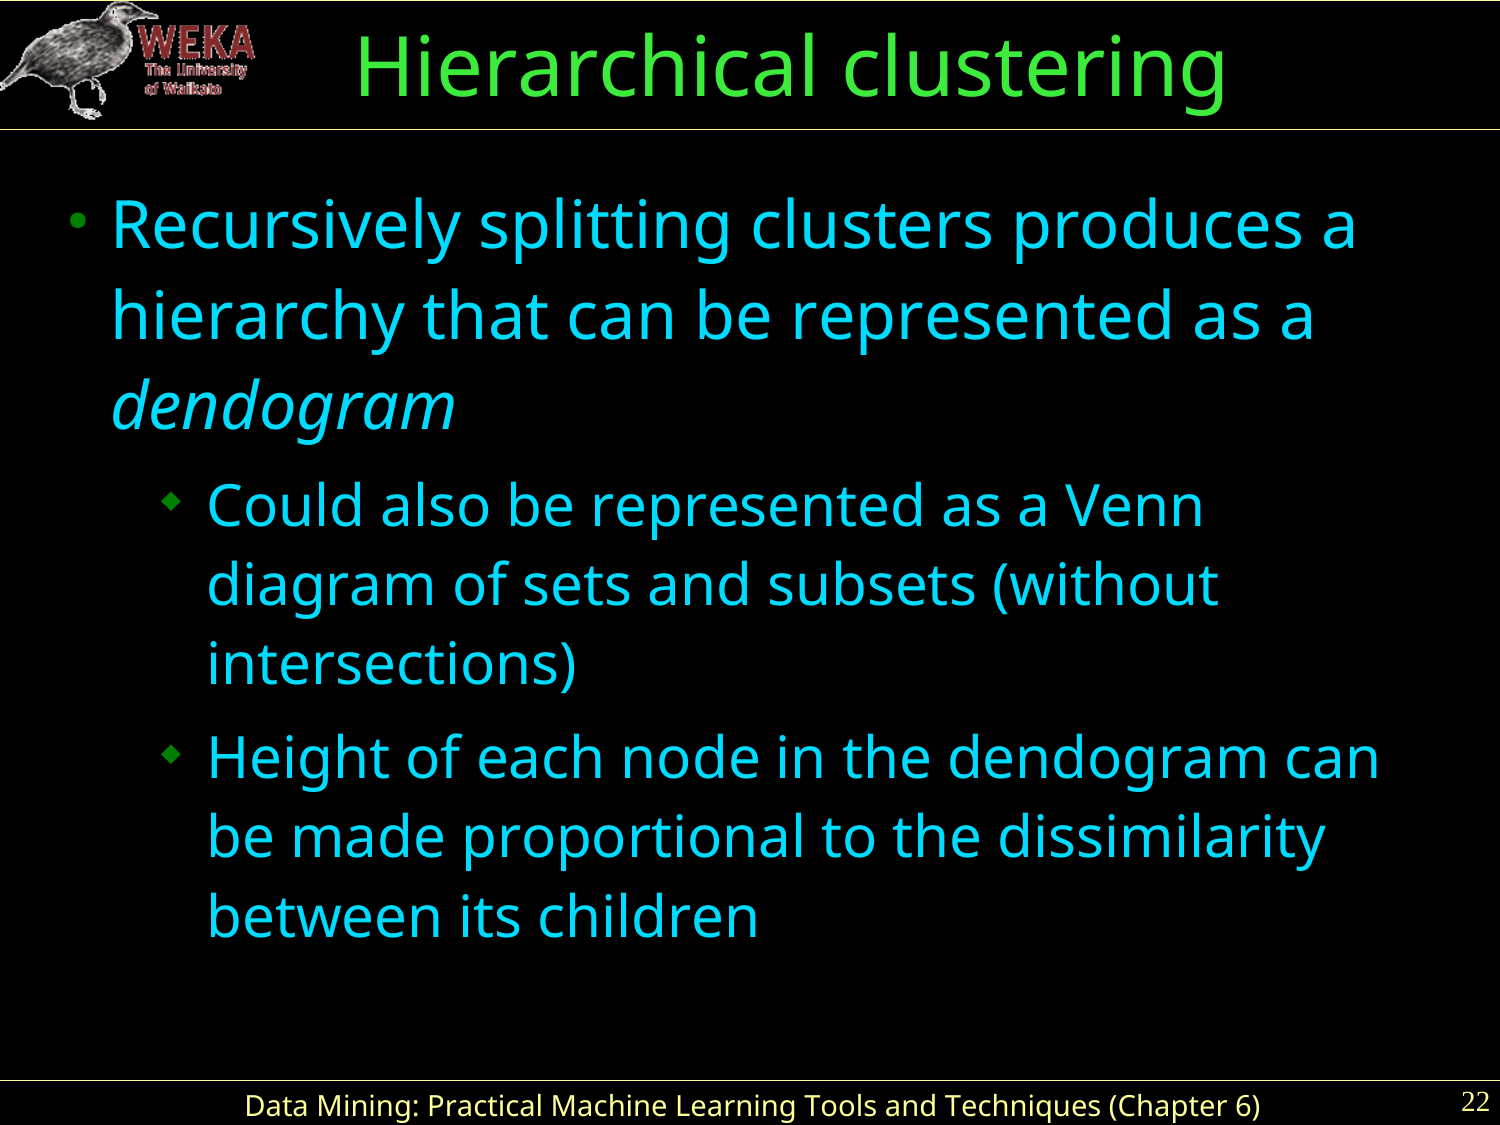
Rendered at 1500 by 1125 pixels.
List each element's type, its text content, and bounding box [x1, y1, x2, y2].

list Recursively splitting clusters produces a hierarchy that can be represented as a dendogram Could also be represented as a Venn diagram of sets and subsets (without intersections) Height of each node in the dendogram can be made proportional to the dissimilarity between its children [67, 177, 1418, 1093]
picture [0, 1, 266, 129]
title Hierarchical clustering [353, 0, 1429, 159]
